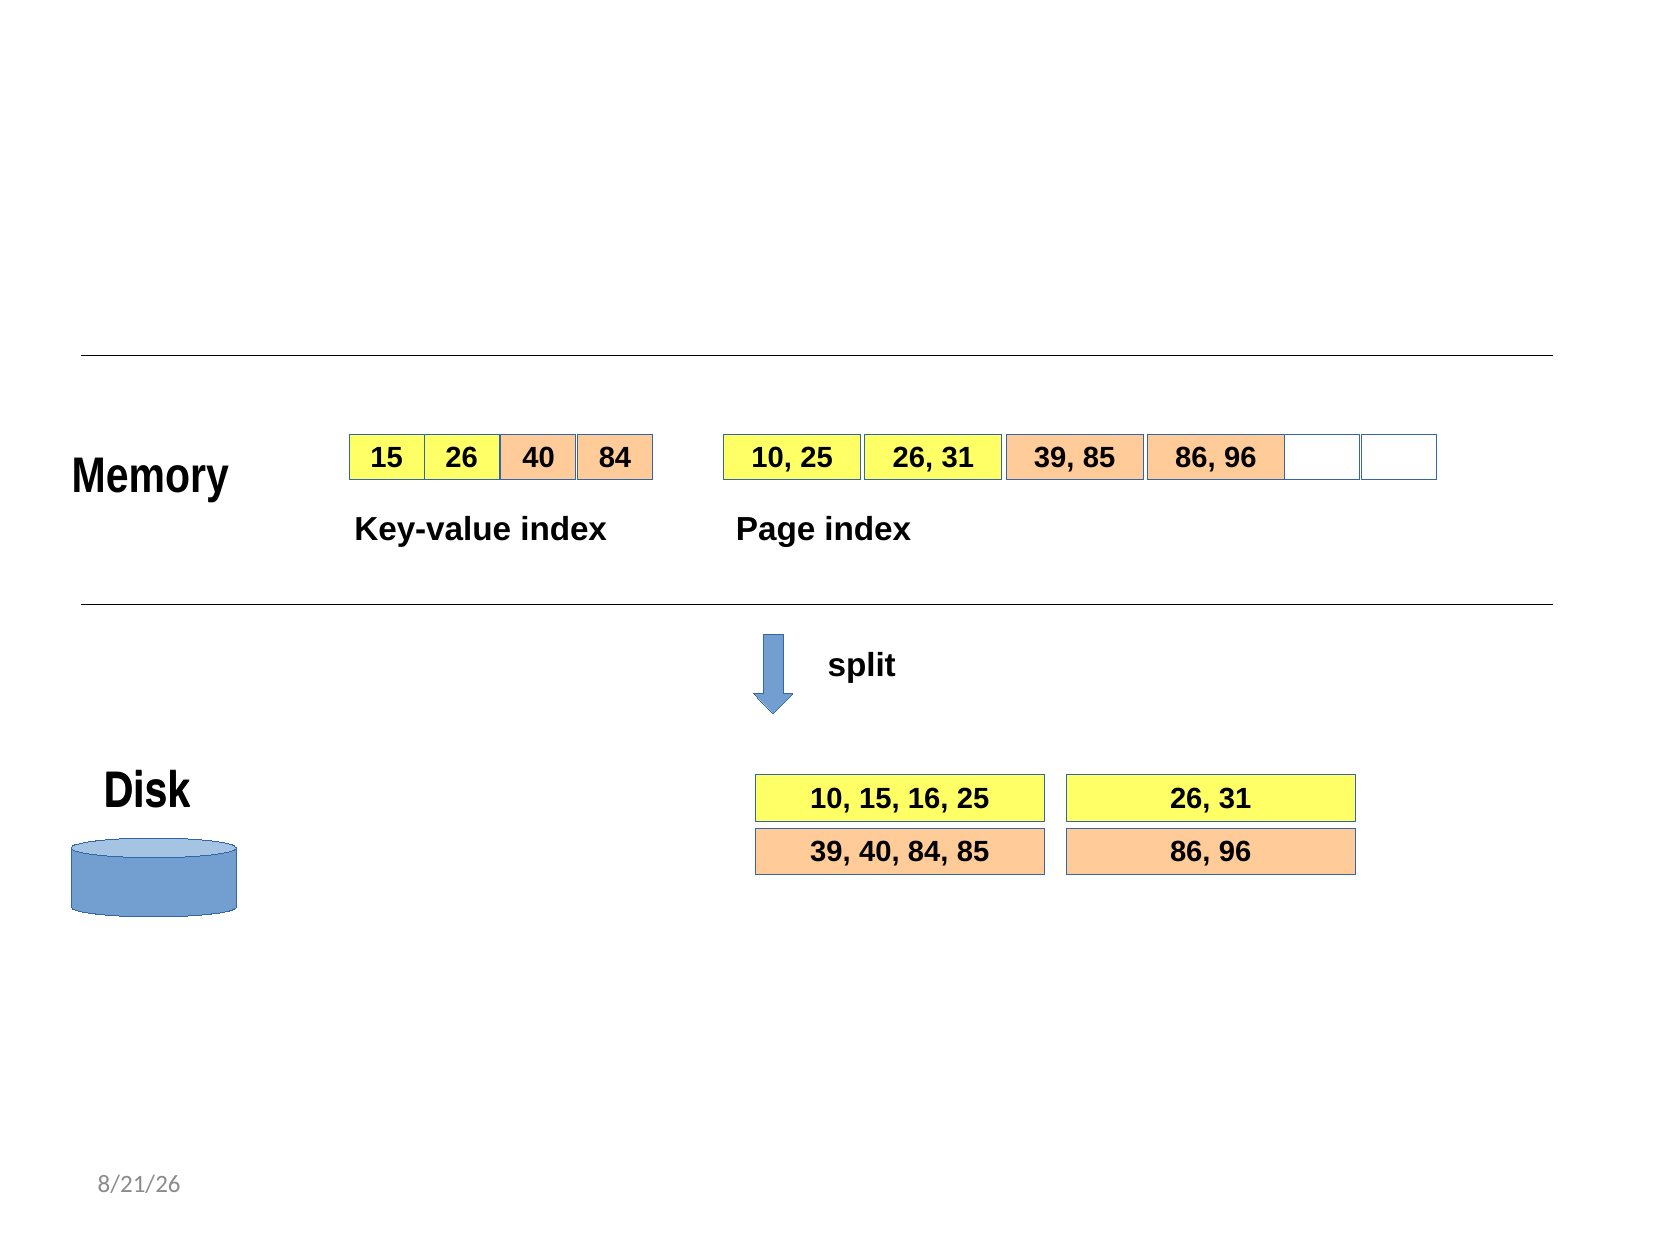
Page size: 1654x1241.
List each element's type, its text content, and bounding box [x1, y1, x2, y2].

text_box 26, 31 [1066, 774, 1356, 822]
text_box 26, 31 [864, 434, 1002, 480]
text_box 7 [71, 841, 235, 858]
text_box [71, 849, 237, 917]
text_box split [812, 638, 1137, 709]
text_box [753, 634, 793, 714]
text_box Memory [56, 438, 323, 536]
text_box 39, 85 [1006, 434, 1144, 480]
text_box 10, 25 [723, 434, 861, 480]
text_box 84 [577, 434, 653, 480]
text_box Key-value index [339, 502, 664, 573]
text_box 86, 96 [1066, 828, 1356, 875]
text_box 39, 40, 84, 85 [755, 828, 1045, 875]
text_box Page index [721, 502, 1045, 573]
text_box 26 [424, 434, 500, 480]
text_box 15 [349, 434, 424, 480]
text_box 40 [500, 434, 576, 480]
text_box 86, 96 [1147, 434, 1285, 480]
text_box Disk [89, 752, 269, 850]
text_box 10, 15, 16, 25 [755, 774, 1045, 822]
